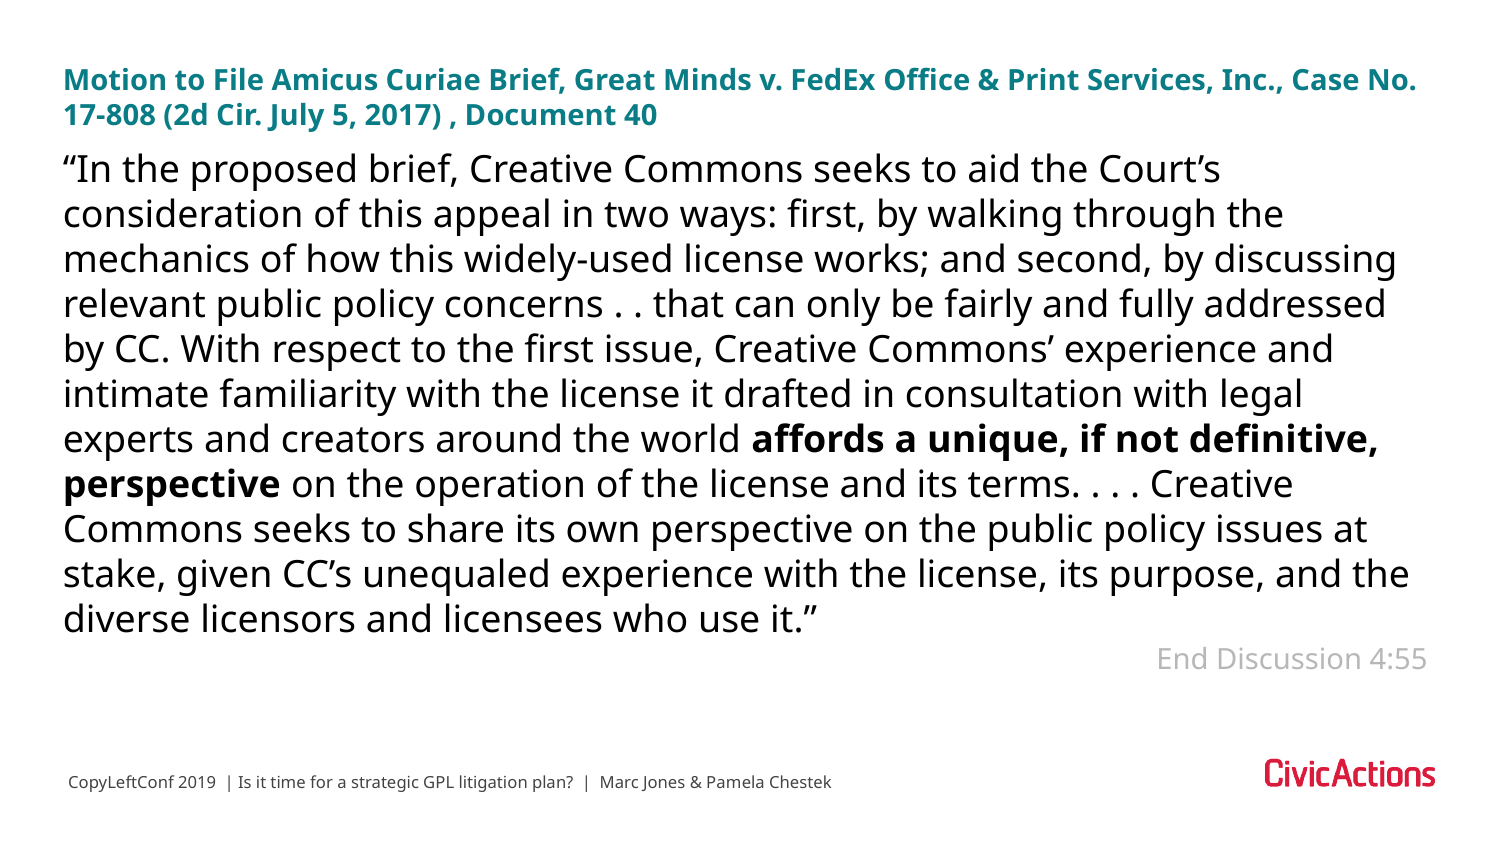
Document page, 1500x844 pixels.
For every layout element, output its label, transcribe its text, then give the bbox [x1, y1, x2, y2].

list “In the proposed brief, Creative Commons seeks to aid the Court’s consideration of this appeal in two ways: first, by walking through the mechanics of how this widely-used license works; and second, by discussing relevant public policy concerns . . that can only be fairly and fully addressed by CC. With respect to the first issue, Creative Commons’ experience and intimate familiarity with the license it drafted in consultation with legal experts and creators around the world affords a unique, if not definitive, perspective on the operation of the license and its terms. . . . Creative Commons seeks to share its own perspective on the public policy issues at stake, given CC’s unequaled experience with the license, its purpose, and the diverse licensors and licensees who use it.” End Discussion 4:55 [53, 136, 1438, 758]
picture [1265, 758, 1435, 787]
title Motion to File Amicus Curiae Brief, Great Minds v. FedEx Office & Print Services, Inc., Case No. 17-808 (2d Cir. July 5, 2017) , Document 40 [53, 51, 1438, 136]
text_box CopyLeftConf 2019 | Is it time for a strategic GPL litigation plan? | Marc Jones & Pamela Chestek [53, 757, 1235, 796]
